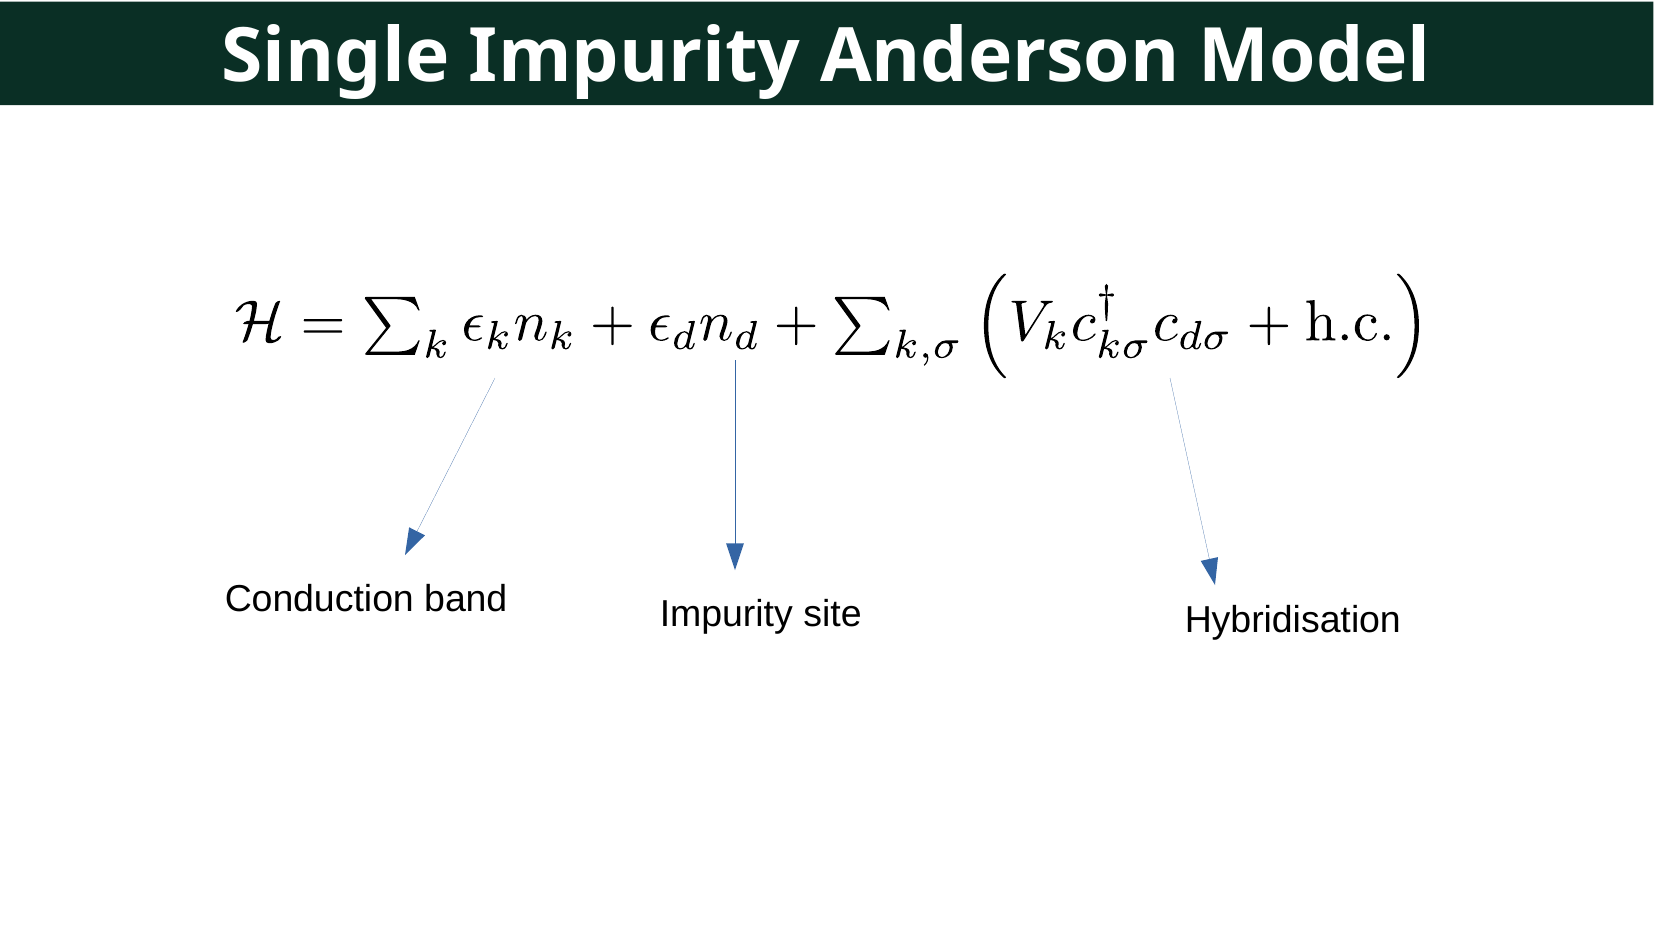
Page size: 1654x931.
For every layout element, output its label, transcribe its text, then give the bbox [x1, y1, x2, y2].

text_box Conduction band [210, 570, 556, 669]
picture [234, 273, 1419, 379]
title Single Impurity Anderson Model [0, 1, 1654, 106]
text_box Impurity site [645, 585, 991, 684]
text_box Hybridisation [1170, 591, 1516, 691]
